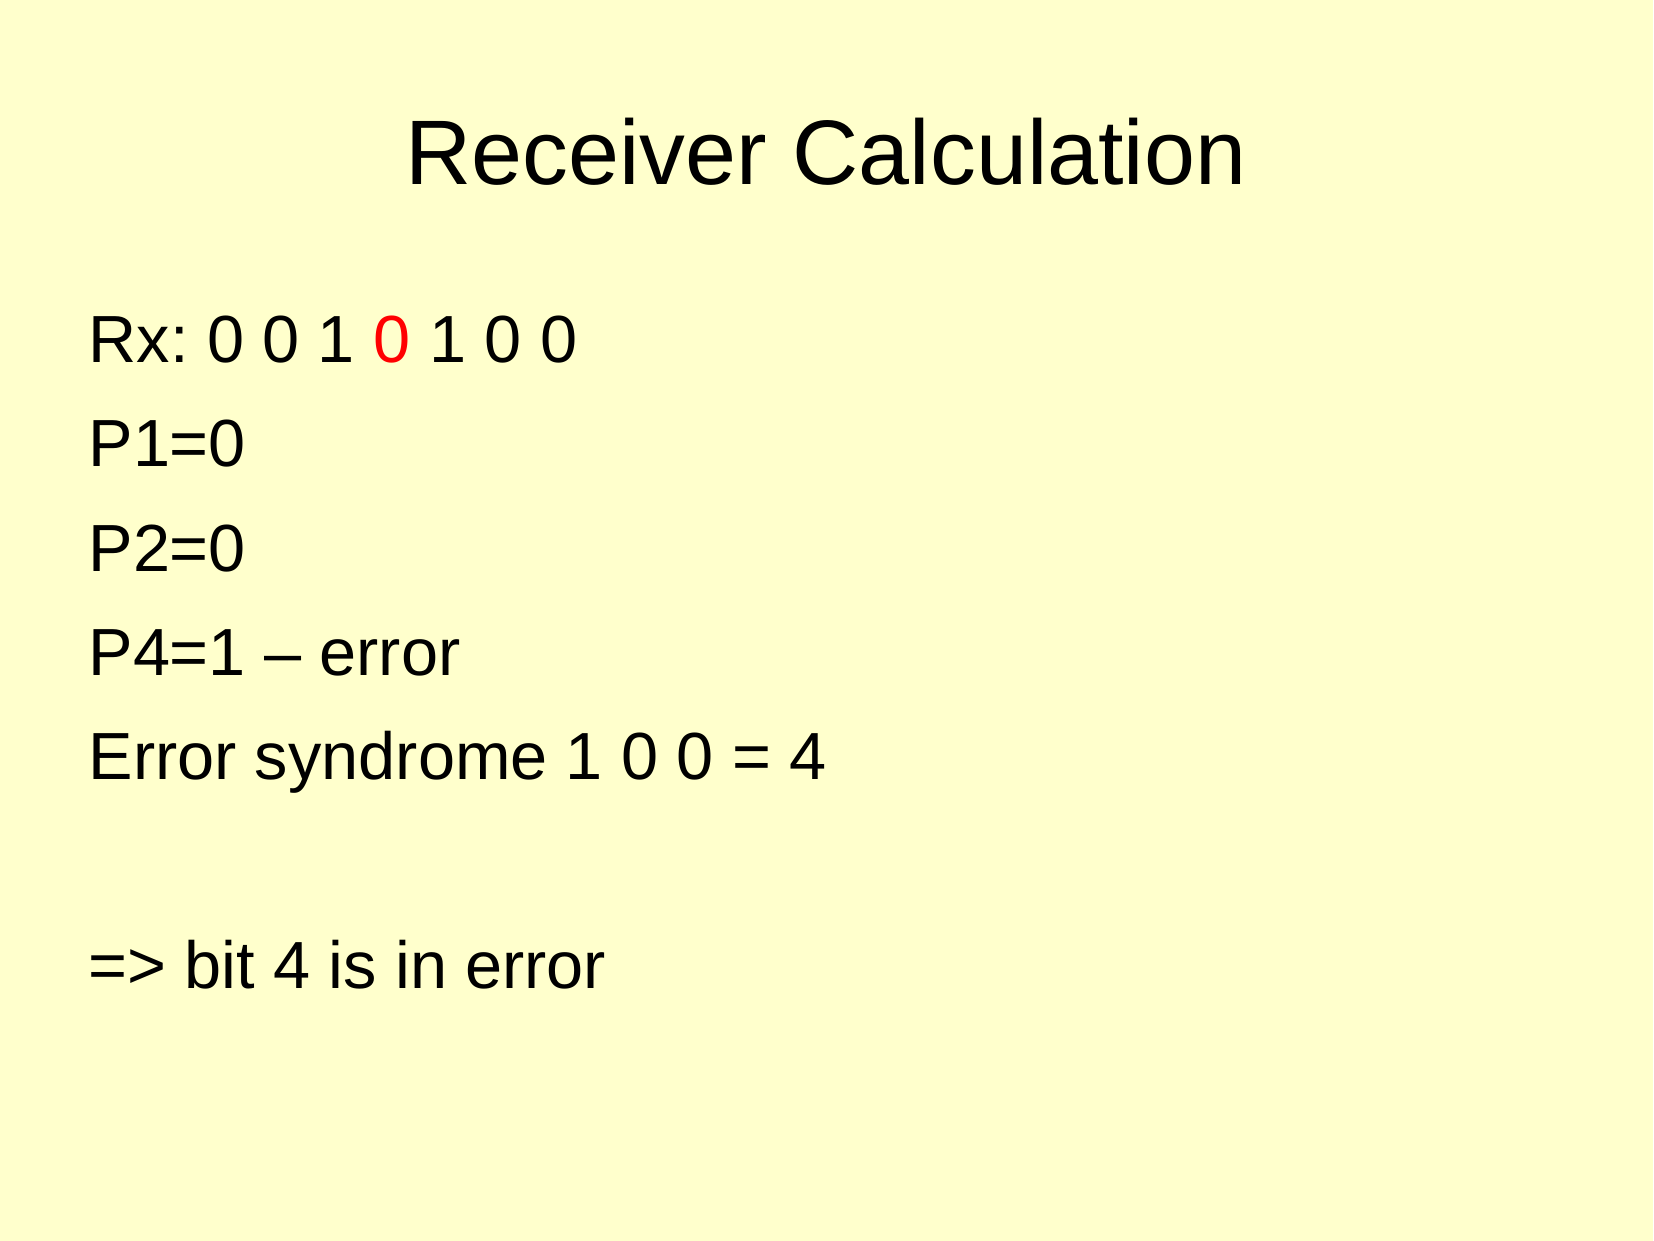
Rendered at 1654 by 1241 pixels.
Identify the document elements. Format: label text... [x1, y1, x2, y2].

title Receiver Calculation [82, 49, 1571, 257]
list Rx: 0 0 1 0 1 0 0 P1=0 P2=0 P4=1 – error Error syndrome 1 0 0 = 4 => bit 4 is in error [88, 302, 1577, 1170]
